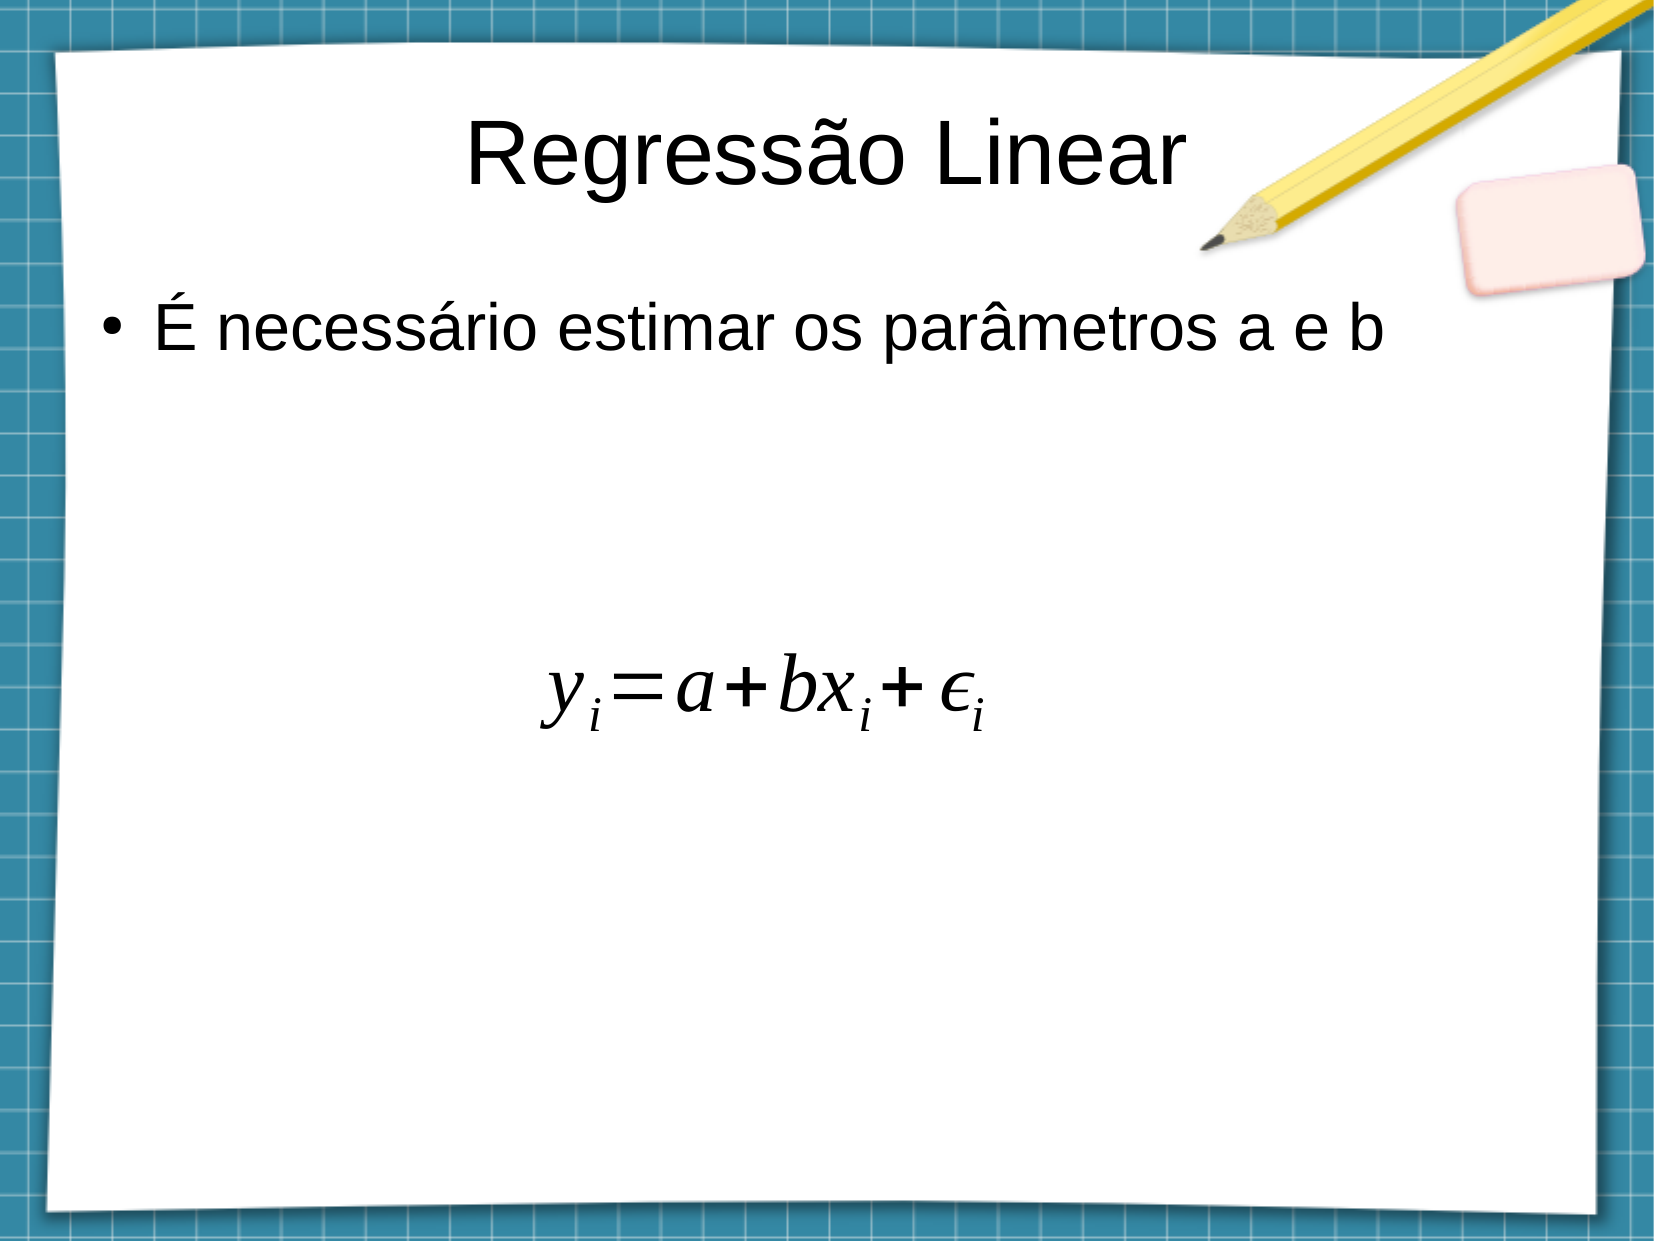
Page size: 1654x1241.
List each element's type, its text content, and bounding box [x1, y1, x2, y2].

list É necessário estimar os parâmetros a e b [82, 290, 1571, 1010]
title Regressão Linear [82, 49, 1571, 257]
chart [530, 637, 993, 742]
picture [0, 0, 1654, 1241]
